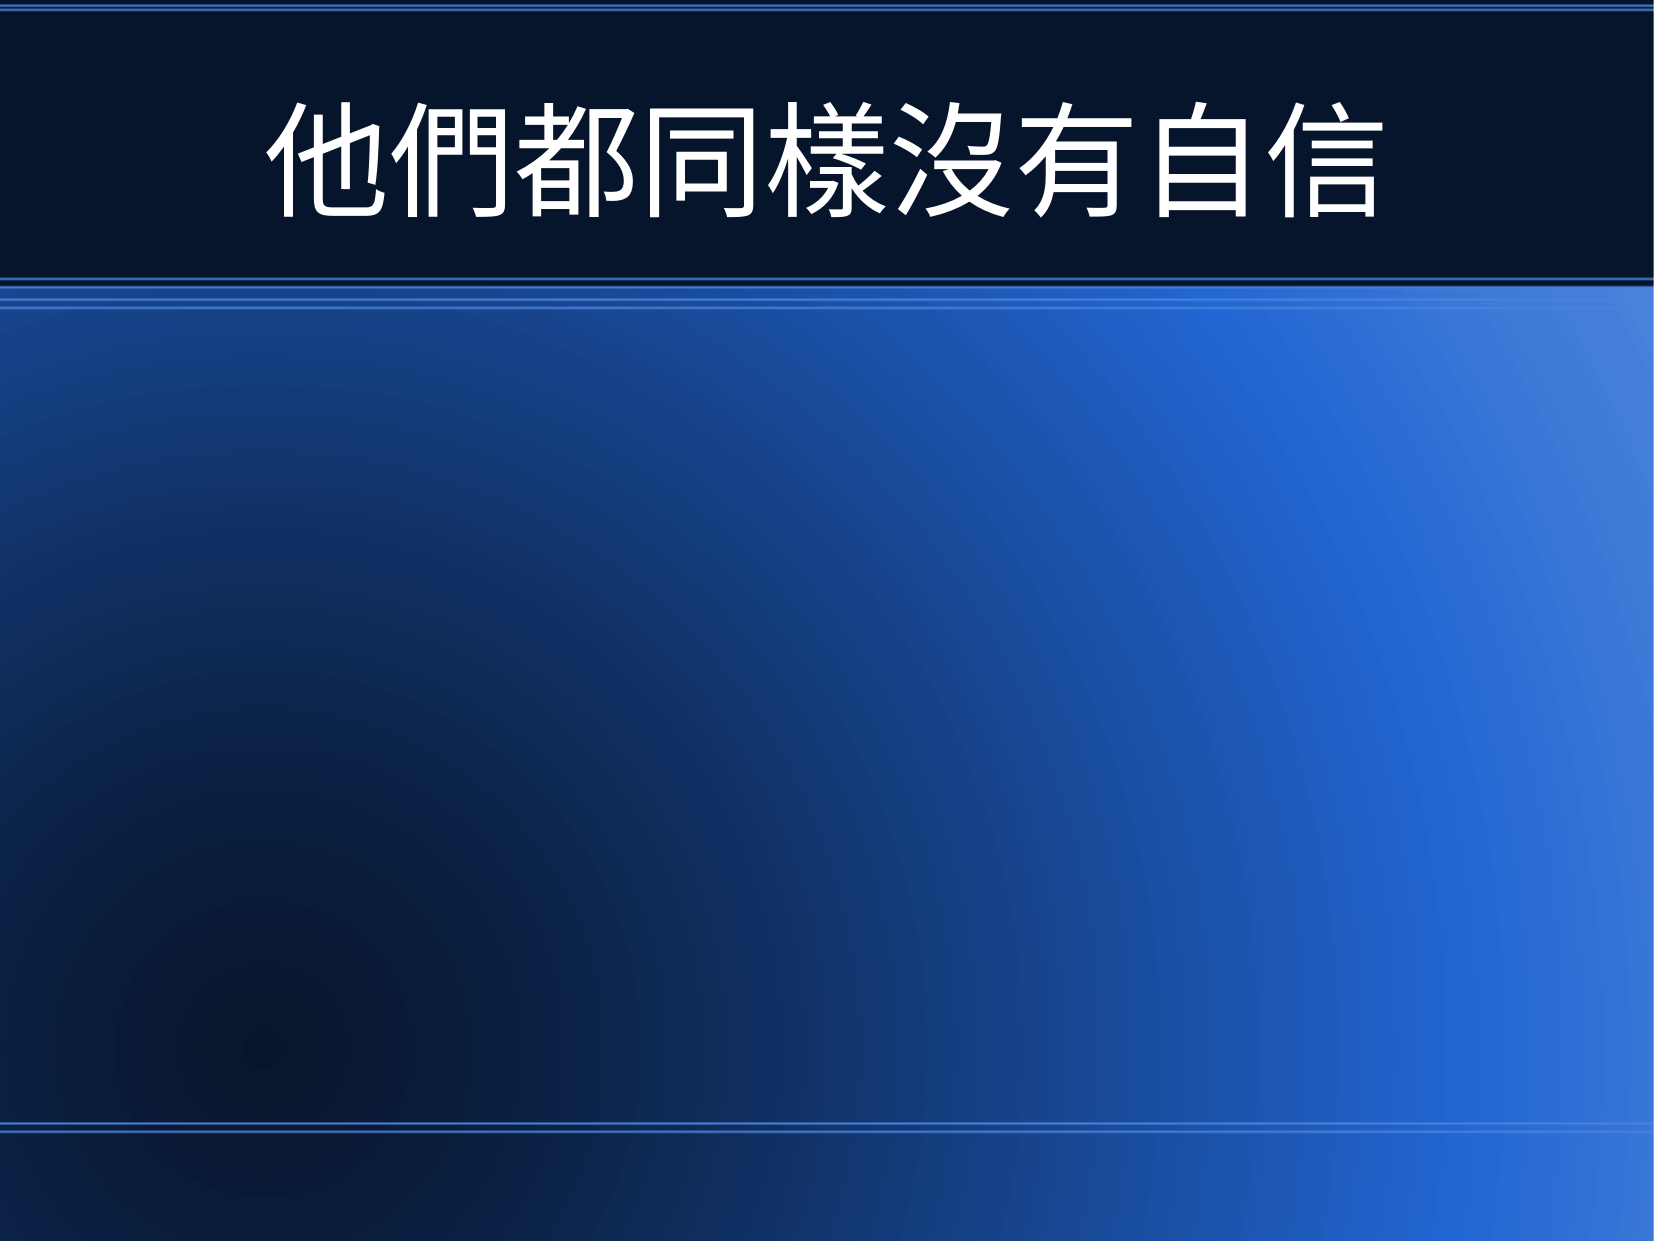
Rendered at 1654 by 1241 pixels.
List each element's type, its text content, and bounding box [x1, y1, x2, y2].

picture [0, 0, 1654, 1241]
title 他們都同樣沒有自信 [82, 49, 1571, 257]
